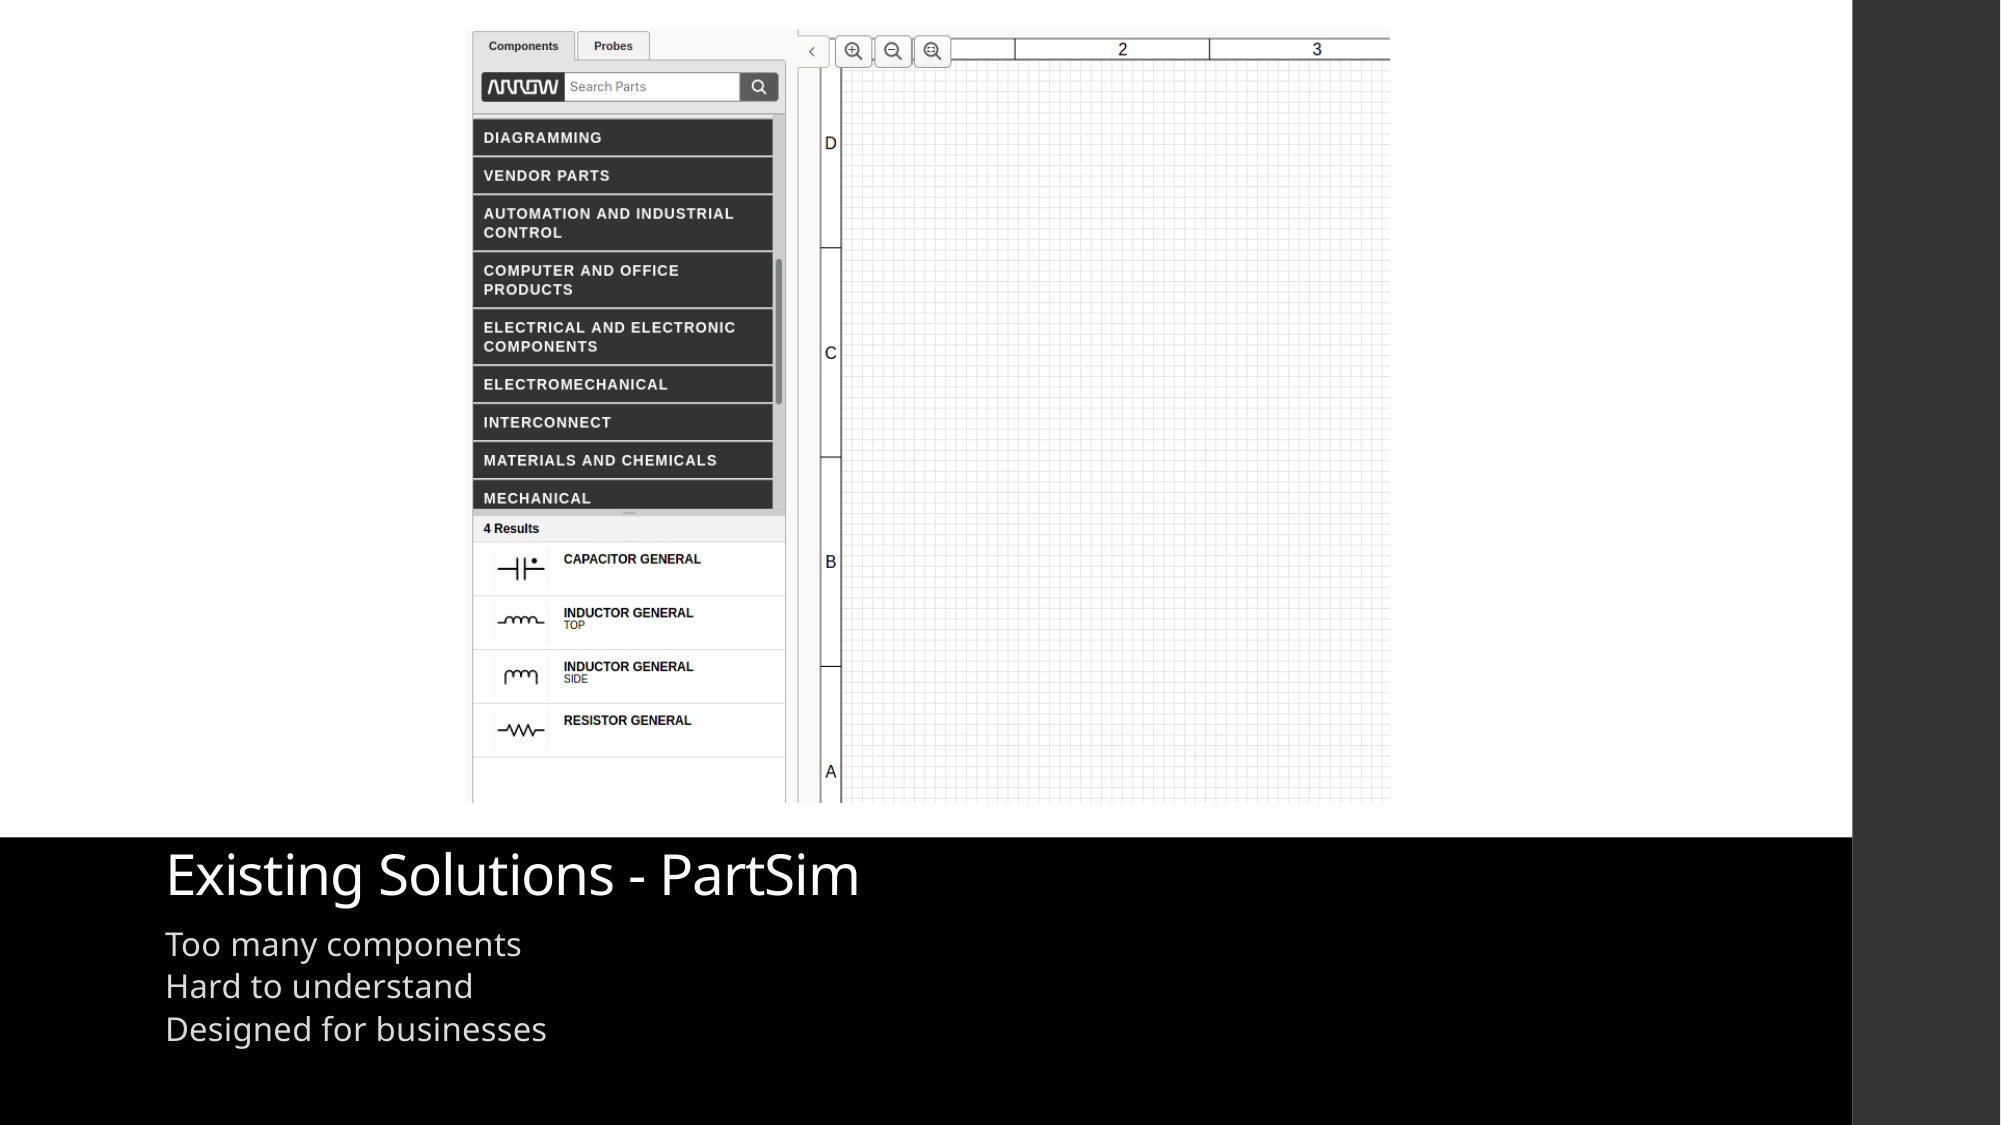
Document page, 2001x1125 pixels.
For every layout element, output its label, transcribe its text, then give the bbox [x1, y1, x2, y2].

list Too many components Hard to understand Designed for businesses [150, 915, 1788, 1063]
title Existing Solutions - PartSim [150, 839, 1788, 915]
picture [466, 29, 1390, 803]
